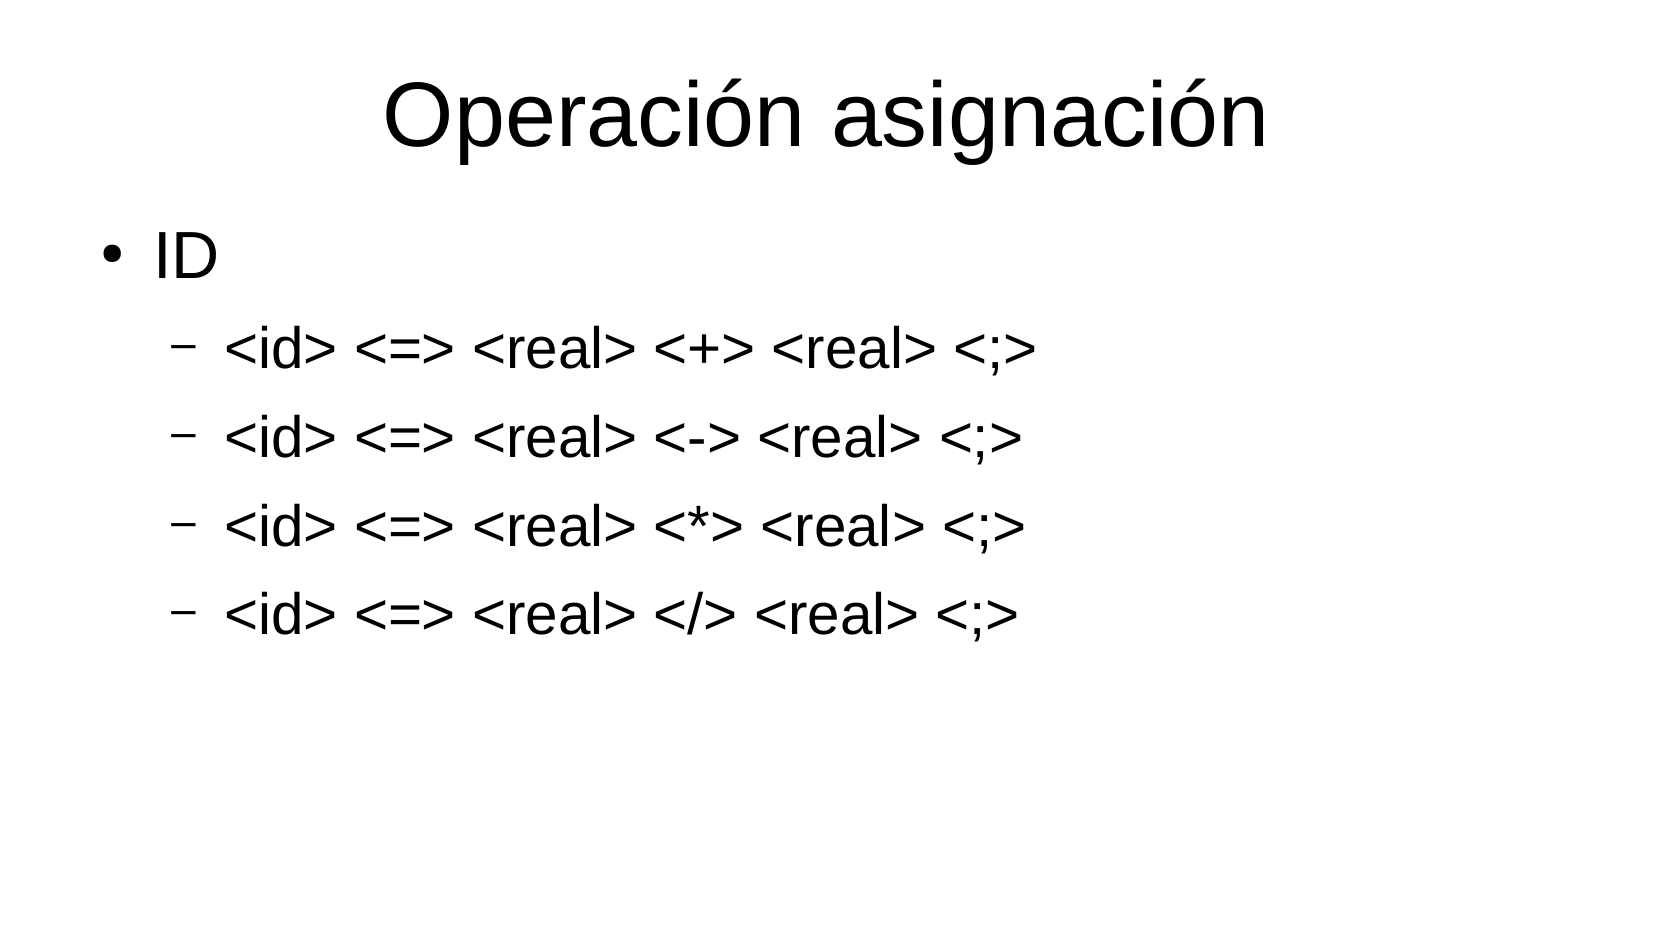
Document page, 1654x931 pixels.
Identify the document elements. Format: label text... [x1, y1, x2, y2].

title Operación asignación [82, 37, 1571, 193]
list ID <id> <=> <real> <+> <real> <;> <id> <=> <real> <-> <real> <;> <id> <=> <real> <*> <real> <;> <id> <=> <real> </> <real> <;> [82, 217, 1571, 758]
